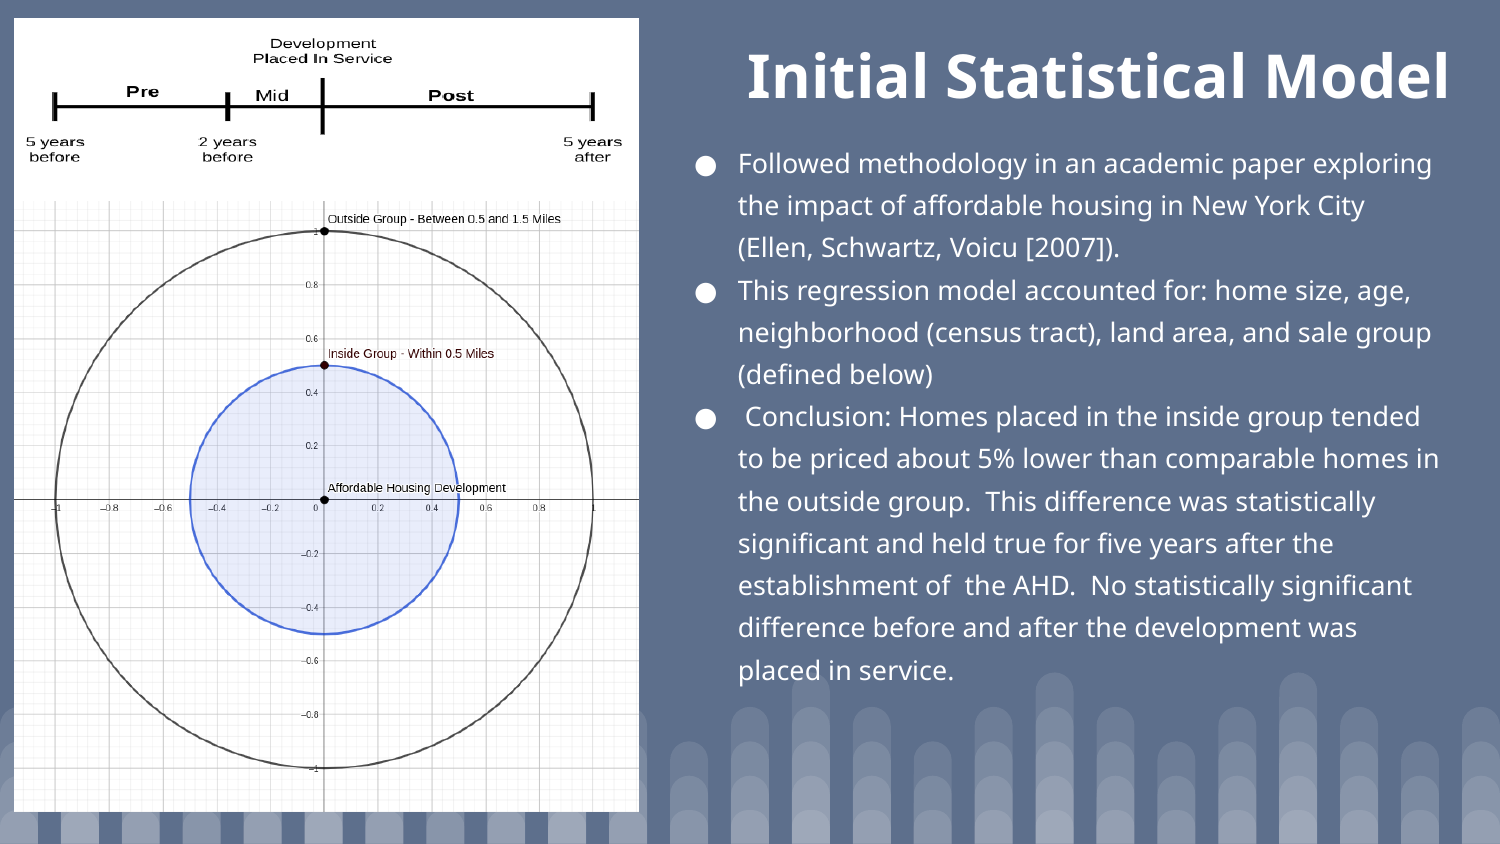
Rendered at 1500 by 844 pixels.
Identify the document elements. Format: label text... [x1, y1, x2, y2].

title Initial Statistical Model [639, 18, 1500, 132]
picture [14, 18, 639, 812]
list Followed methodology in an academic paper exploring the impact of affordable housing in New York City (Ellen, Schwartz, Voicu [2007]). This regression model accounted for: home size, age, neighborhood (census tract), land area, and sale group (defined below) Conclusion: Homes placed in the inside group tended to be priced about 5% lower than comparable homes in the outside group. This difference was statistically significant and held true for five years after the establishment of the AHD. No statistically significant difference before and after the development was placed in service. [662, 124, 1463, 705]
